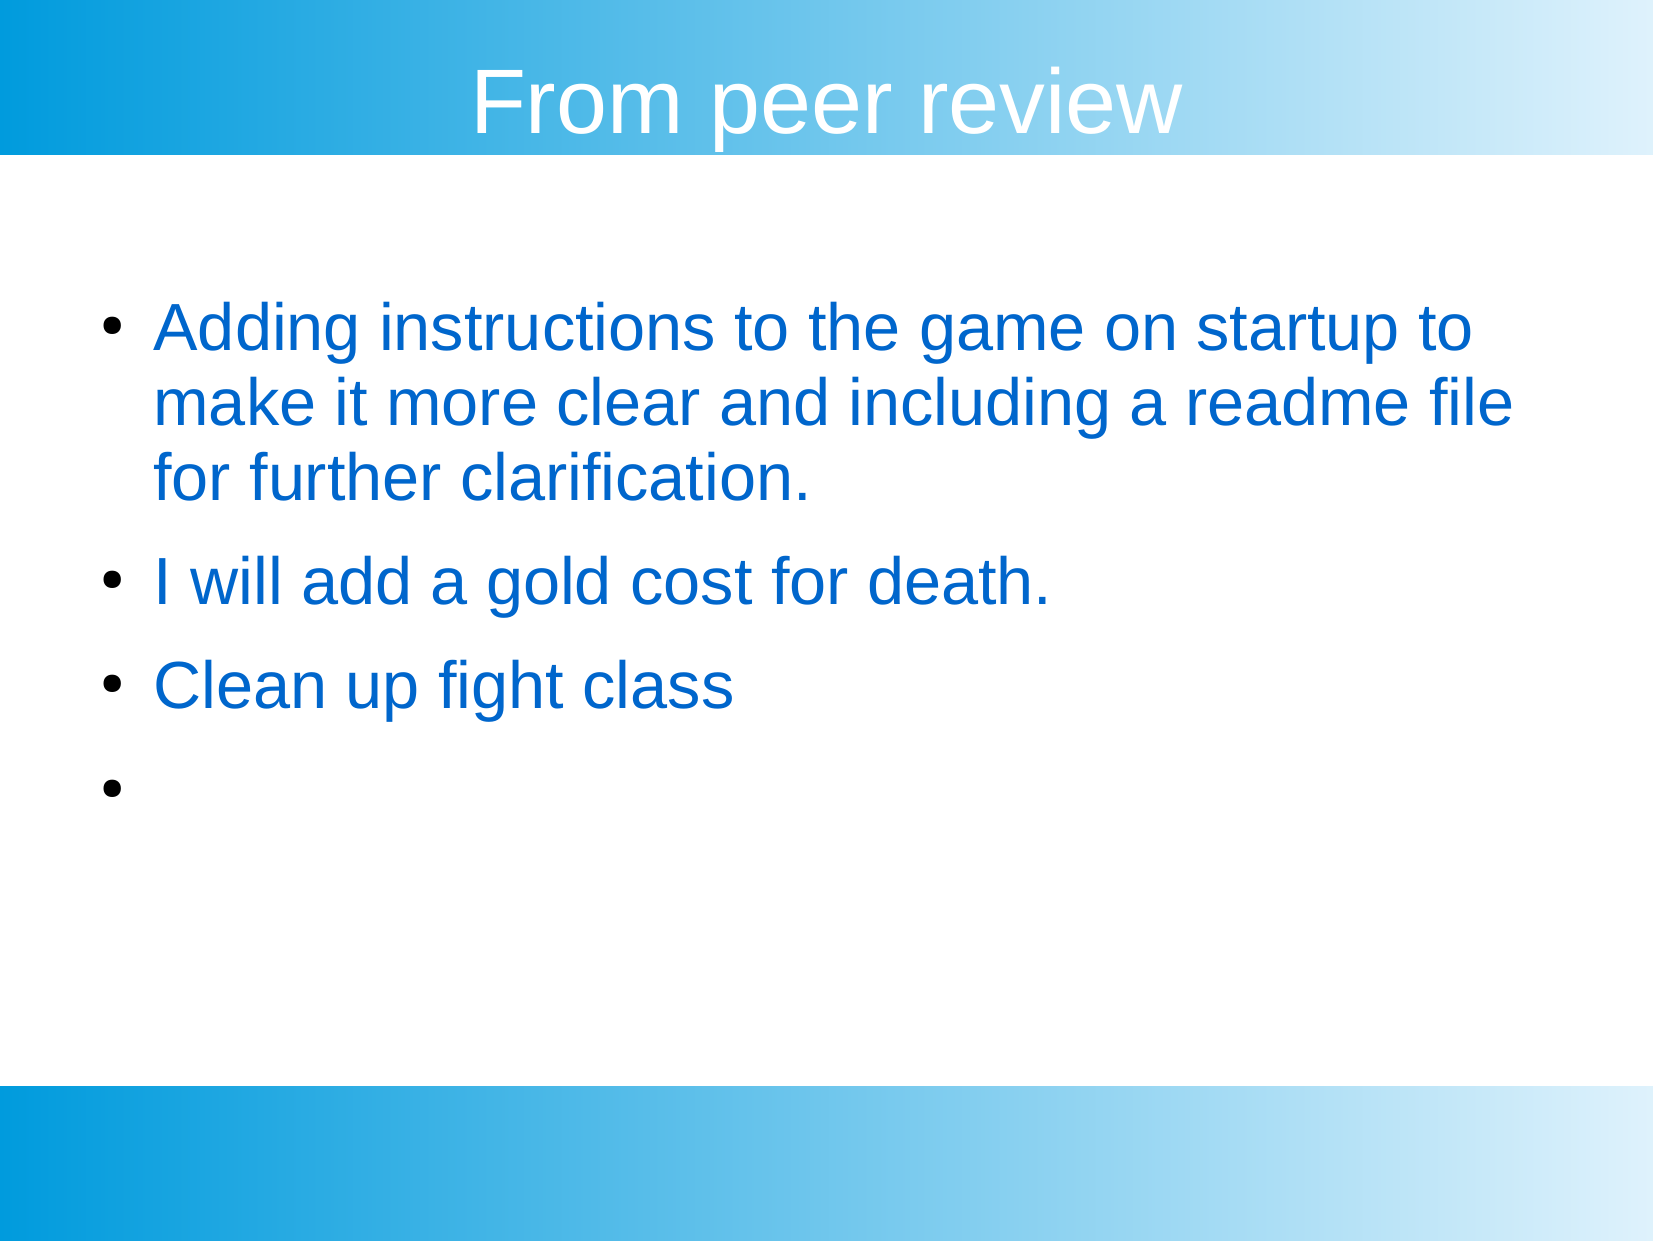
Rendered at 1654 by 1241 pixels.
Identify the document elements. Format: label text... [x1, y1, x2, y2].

title From peer review [82, 49, 1571, 155]
list Adding instructions to the game on startup to make it more clear and including a readme file for further clarification. I will add a gold cost for death. Clean up fight class [82, 290, 1571, 1010]
